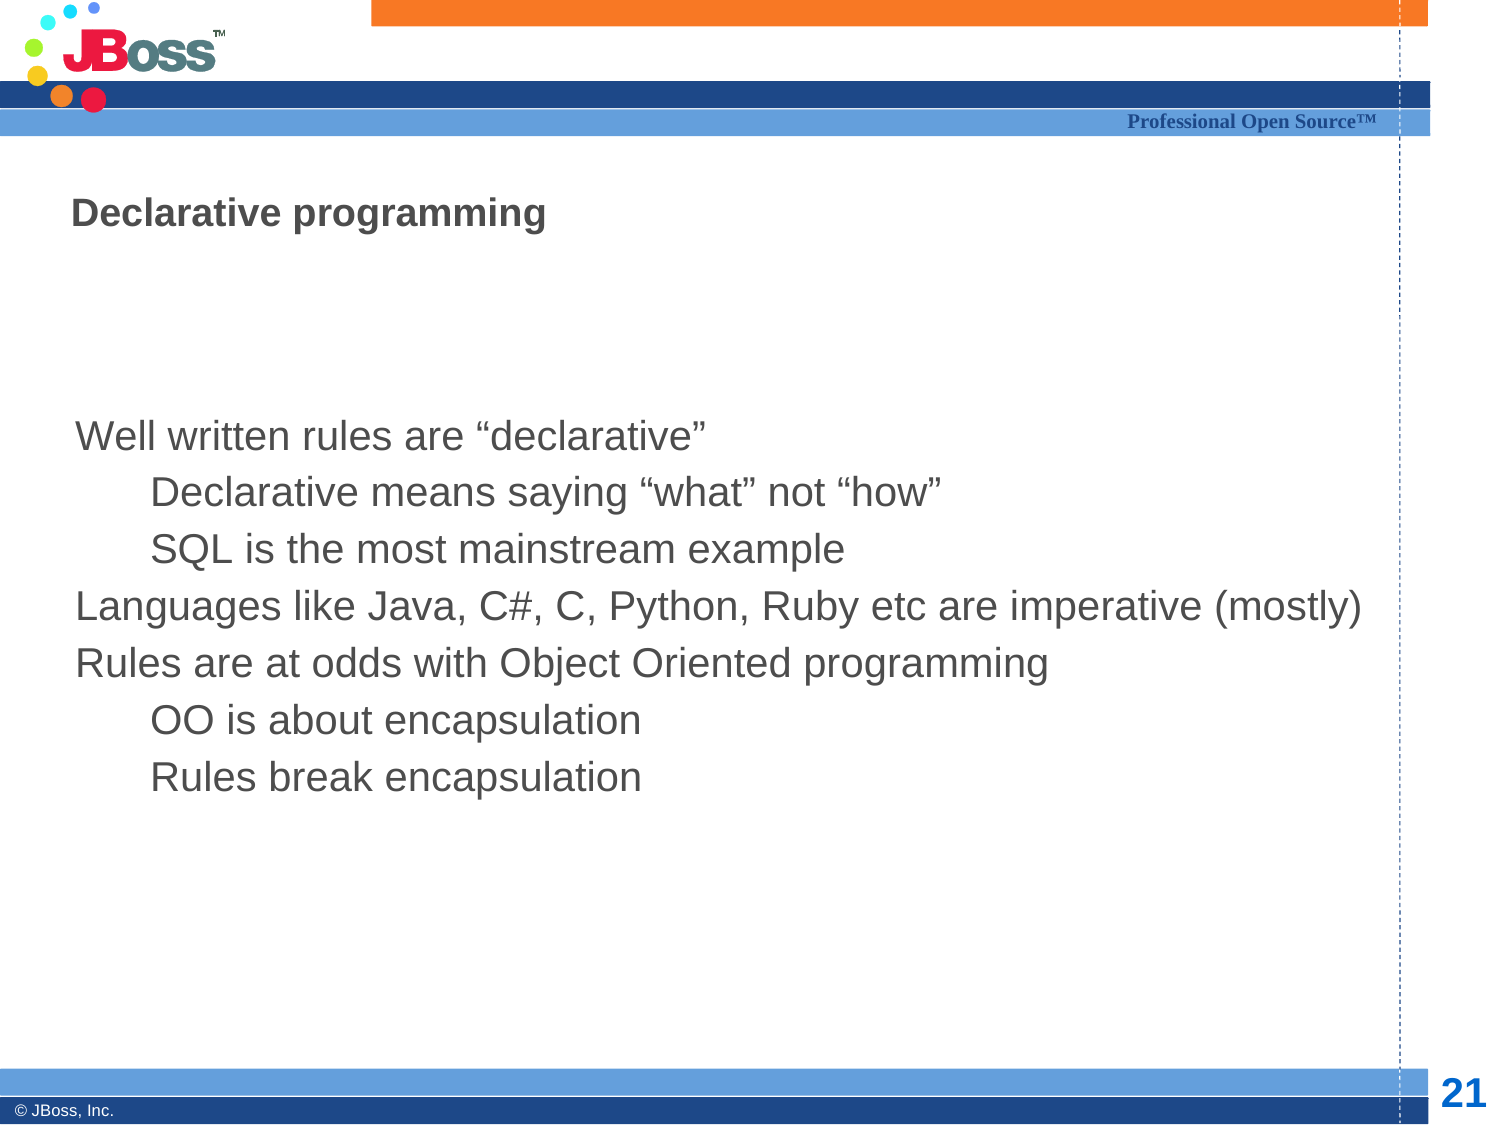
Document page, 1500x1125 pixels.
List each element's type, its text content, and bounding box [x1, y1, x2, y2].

subtitle Well written rules are “declarative” Declarative means saying “what” not “how” SQL is the most mainstream example Languages like Java, C#, C, Python, Ruby etc are imperative (mostly) Rules are at odds with Object Oriented programming OO is about encapsulation Rules break encapsulation [75, 263, 1425, 1006]
title Declarative programming [70, 129, 1359, 296]
